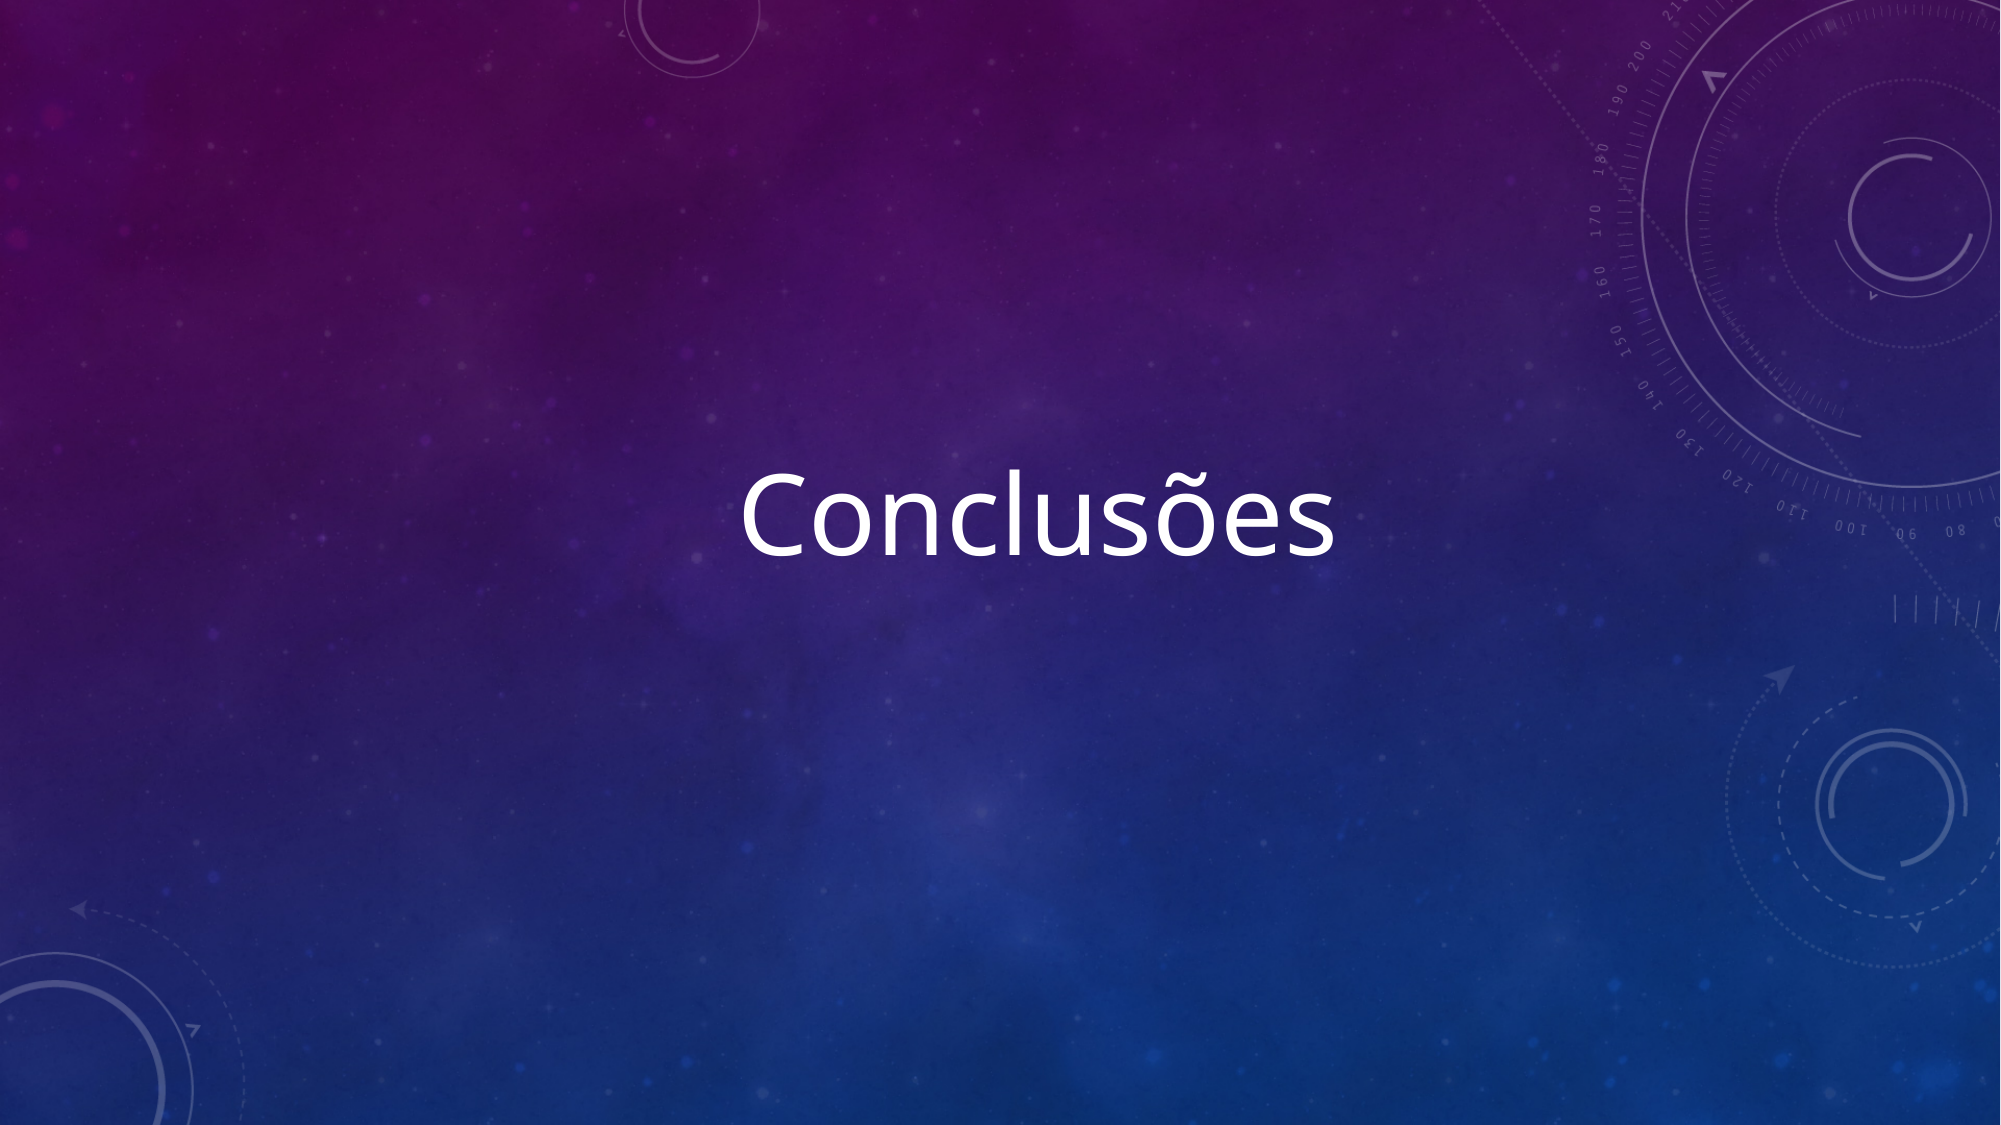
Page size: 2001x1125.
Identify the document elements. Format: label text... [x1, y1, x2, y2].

title Conclusões [723, 391, 2001, 631]
picture [0, 0, 2001, 1125]
